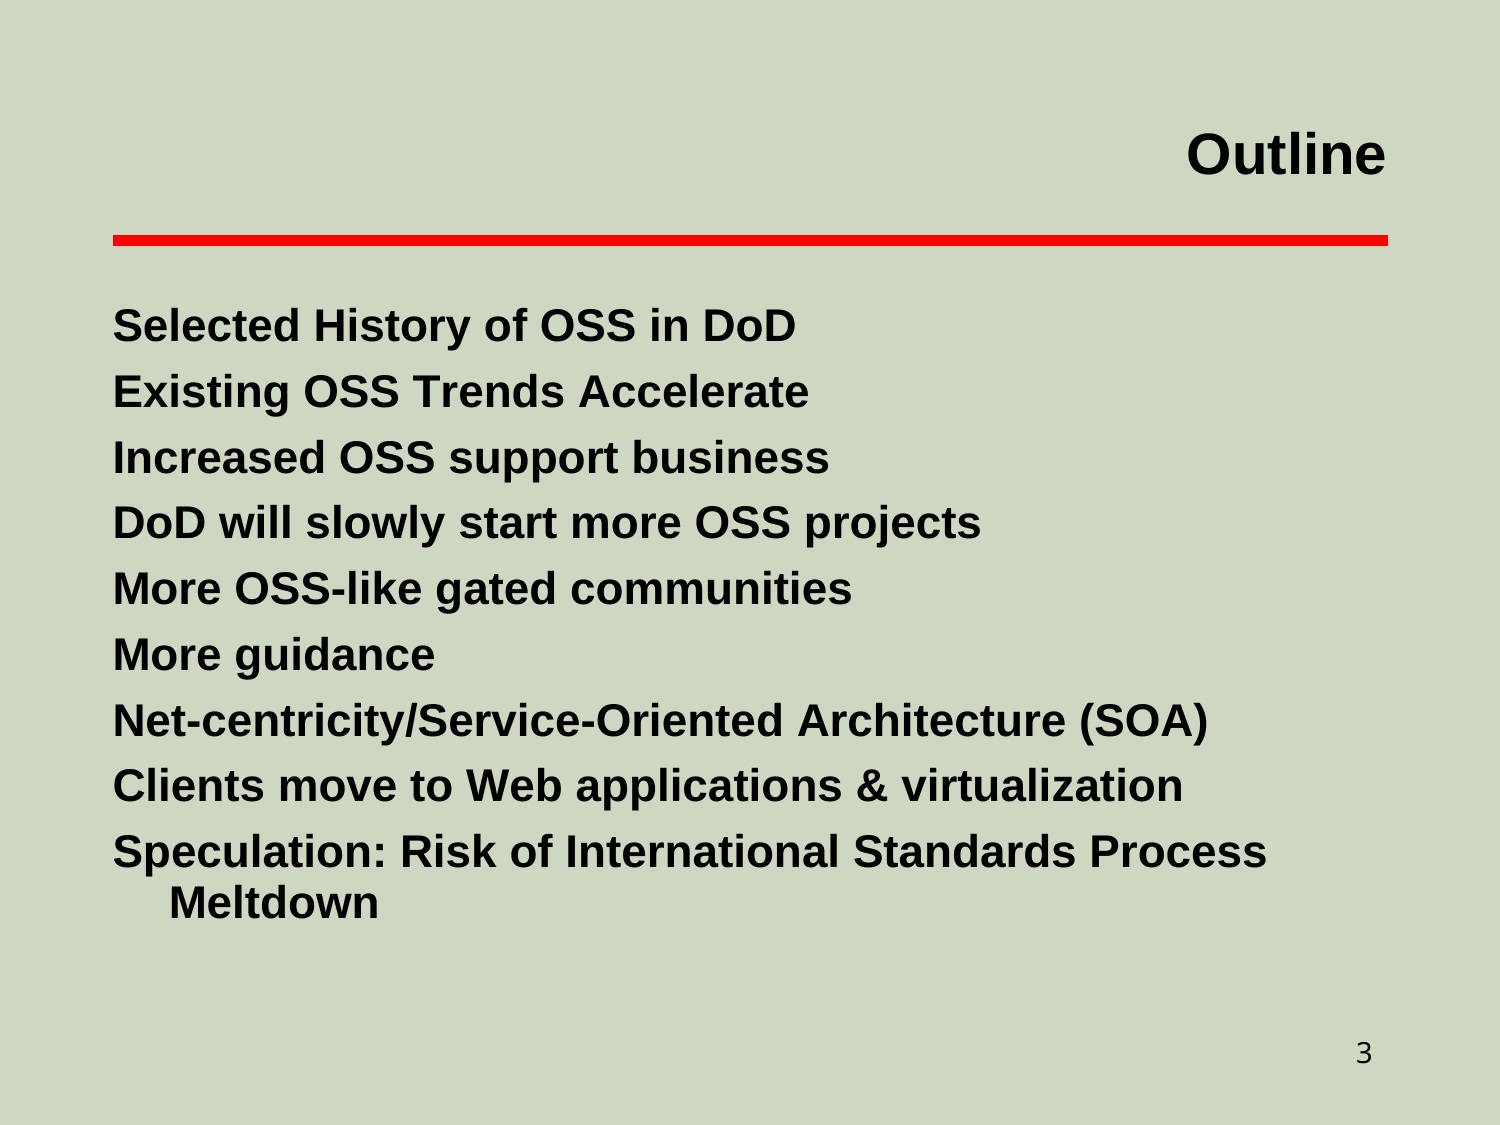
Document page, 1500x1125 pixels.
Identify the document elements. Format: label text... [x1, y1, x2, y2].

title Outline [337, 85, 1388, 224]
list Selected History of OSS in DoD Existing OSS Trends Accelerate Increased OSS support business DoD will slowly start more OSS projects More OSS-like gated communities More guidance Net-centricity/Service-Oriented Architecture (SOA) Clients move to Web applications & virtualization Speculation: Risk of International Standards Process Meltdown [112, 299, 1388, 1098]
